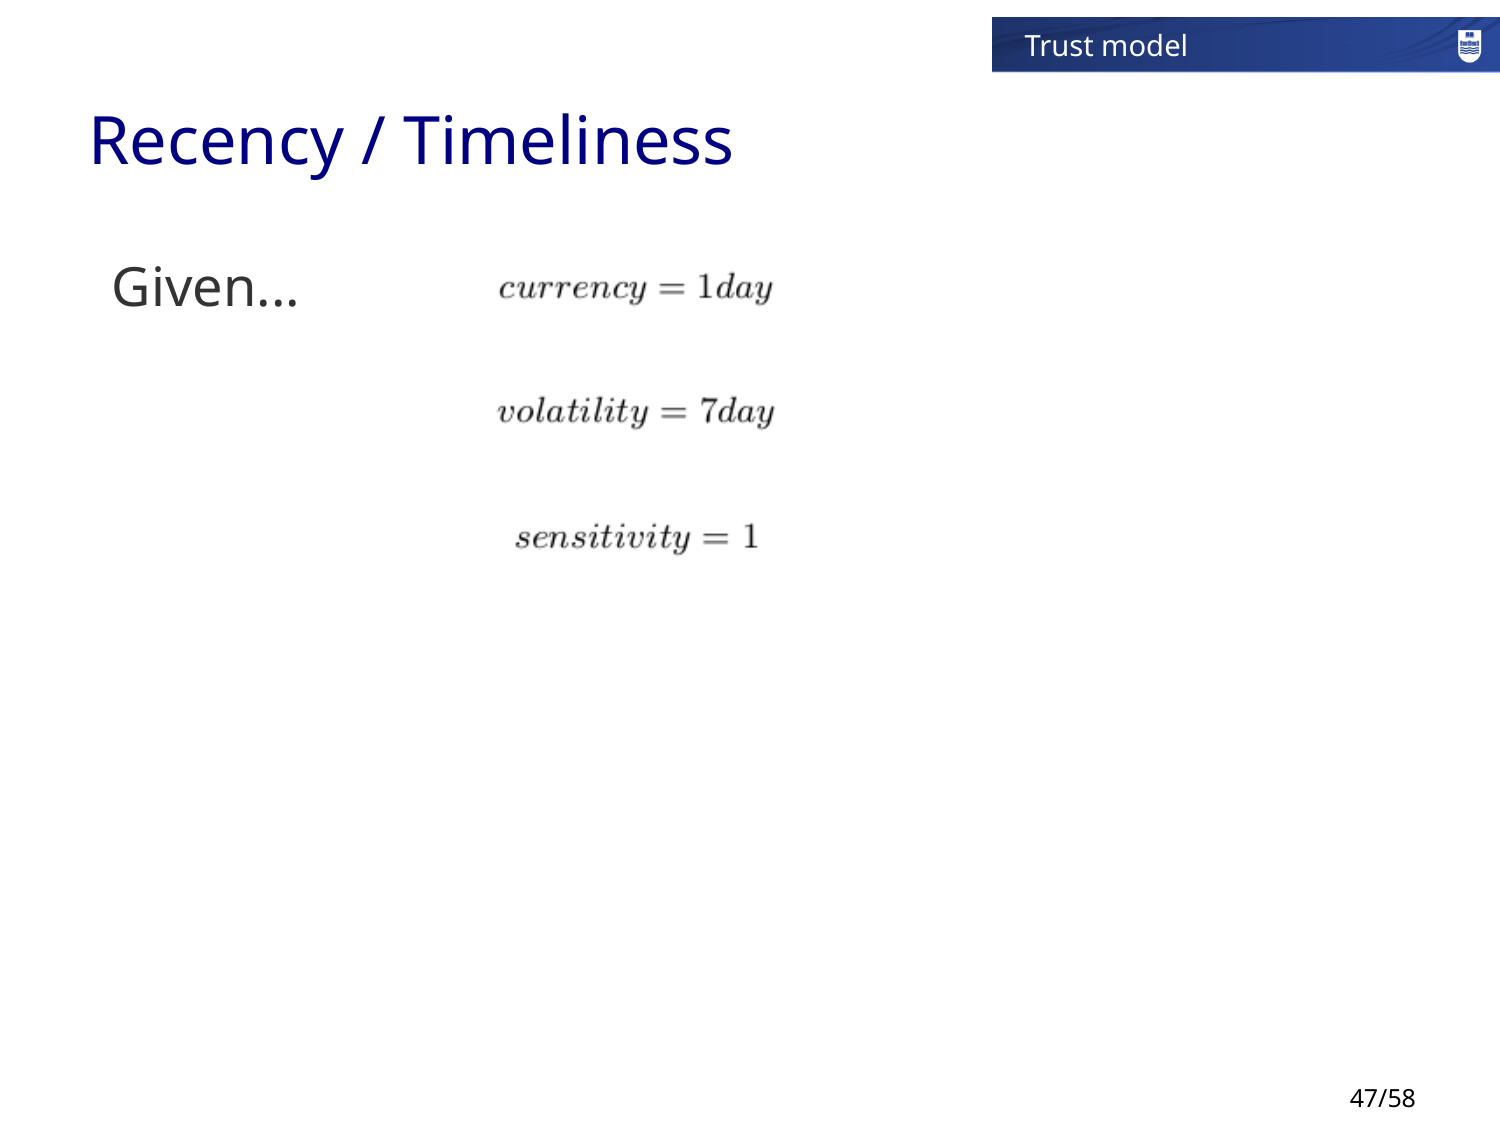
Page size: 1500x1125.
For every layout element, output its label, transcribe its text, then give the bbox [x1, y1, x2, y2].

text_box Given... [111, 248, 1441, 1040]
text_box Trust model [1009, 17, 1483, 67]
title Recency / Timeliness [2, 99, 1365, 177]
picture [992, 17, 1500, 73]
picture [413, 230, 875, 569]
